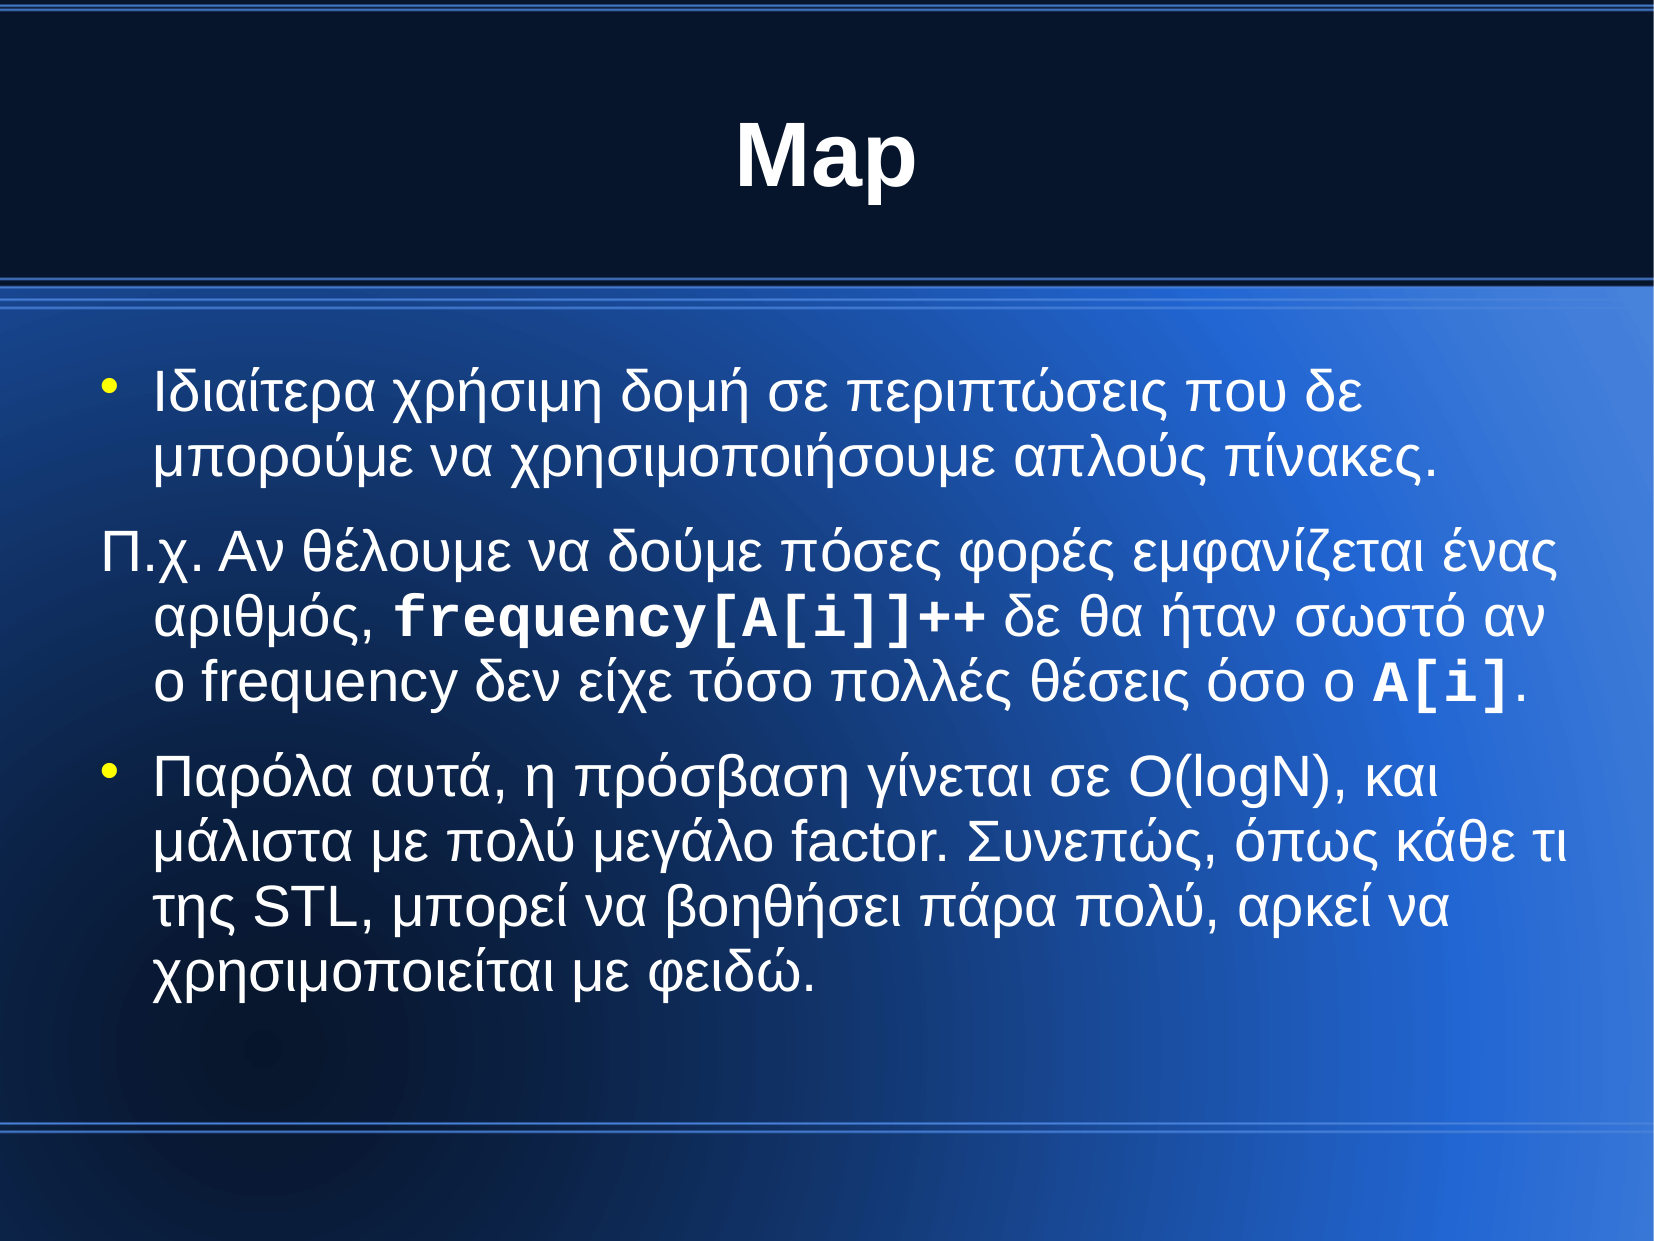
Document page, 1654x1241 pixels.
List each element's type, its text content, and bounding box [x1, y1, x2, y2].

list Ιδιαίτερα χρήσιμη δομή σε περιπτώσεις που δε μπορούμε να χρησιμοποιήσουμε απλούς πίνακες. Π.χ. Αν θέλουμε να δούμε πόσες φορές εμφανίζεται ένας αριθμός, frequency[A[i]]++ δε θα ήταν σωστό αν ο frequency δεν είχε τόσο πολλές θέσεις όσο ο A[i]. Παρόλα αυτά, η πρόσβαση γίνεται σε O(logN), και μάλιστα με πολύ μεγάλο factor. Συνεπώς, όπως κάθε τι της STL, μπορεί να βοηθήσει πάρα πολύ, αρκεί να χρησιμοποιείται με φειδώ. [82, 355, 1571, 1174]
title Map [82, 49, 1571, 257]
picture [0, 0, 1654, 1241]
